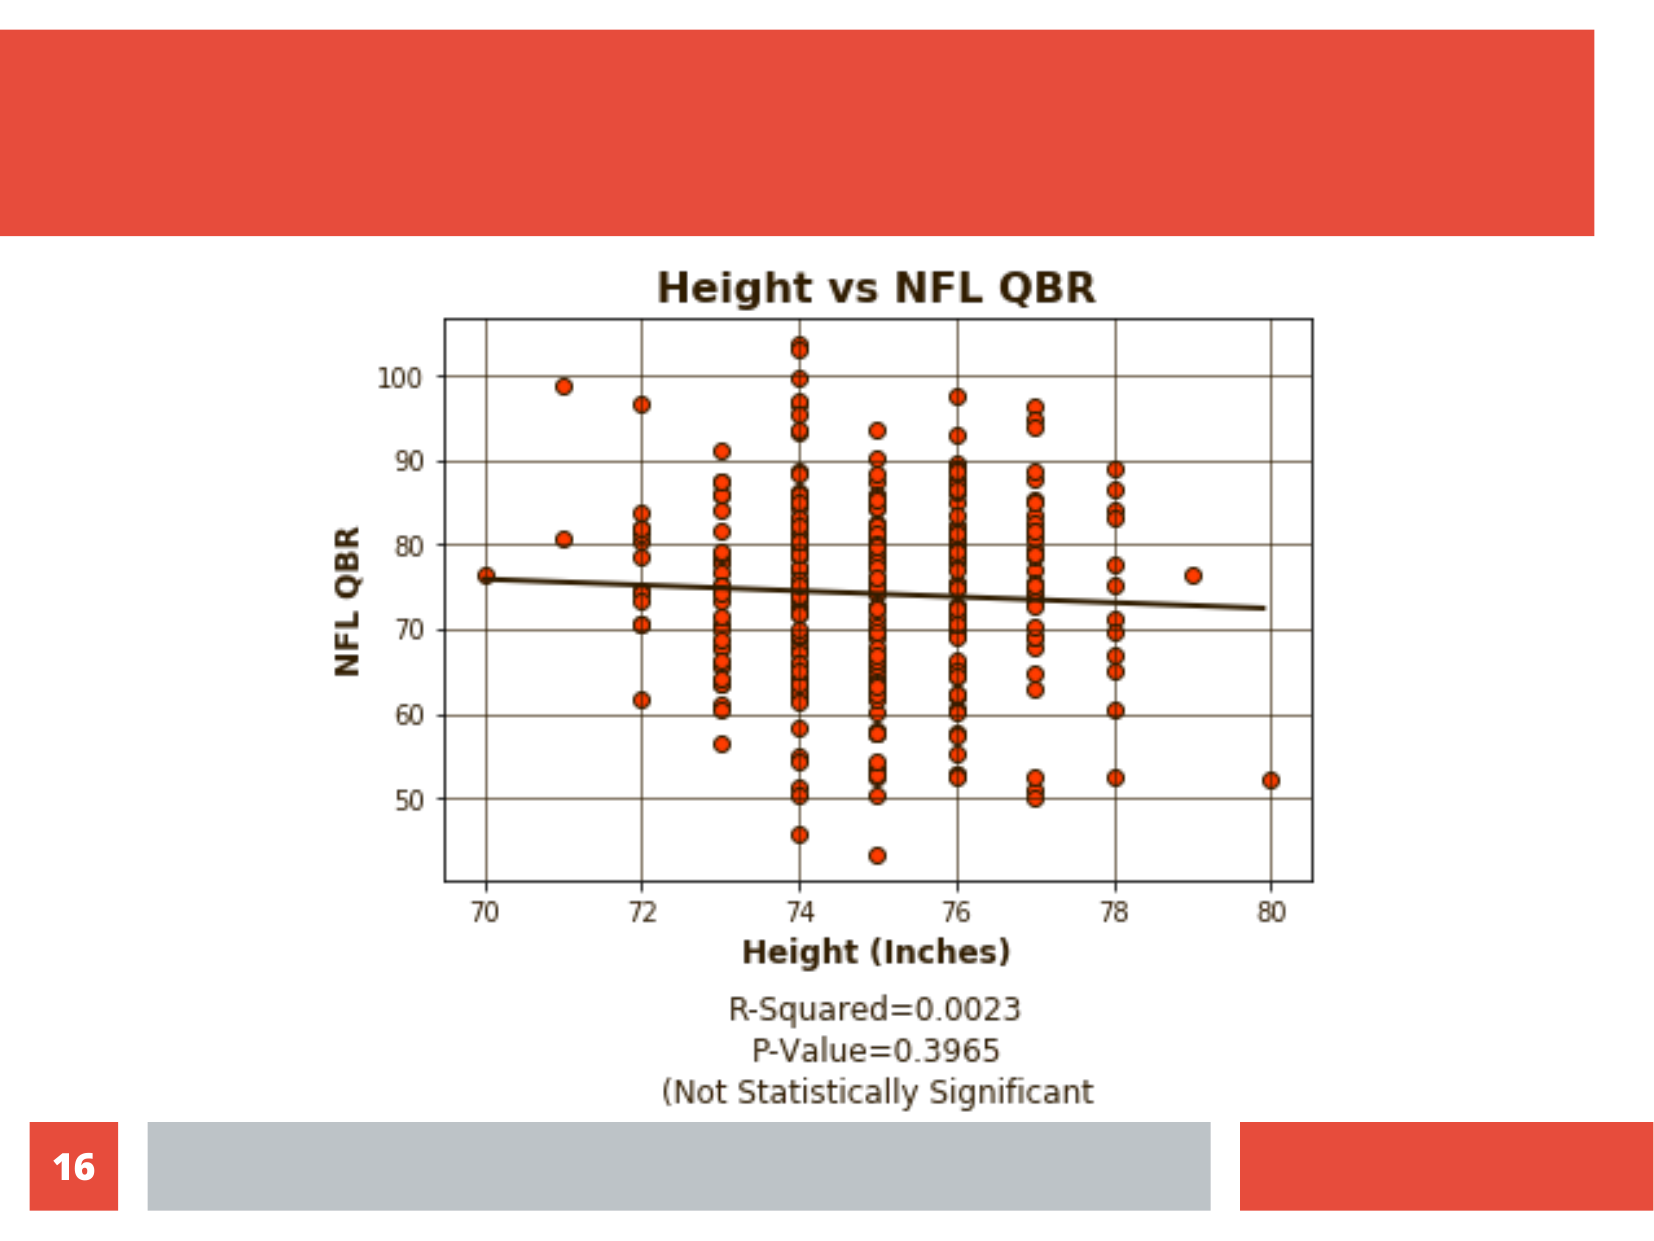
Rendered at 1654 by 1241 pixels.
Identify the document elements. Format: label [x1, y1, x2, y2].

picture [315, 254, 1338, 1130]
